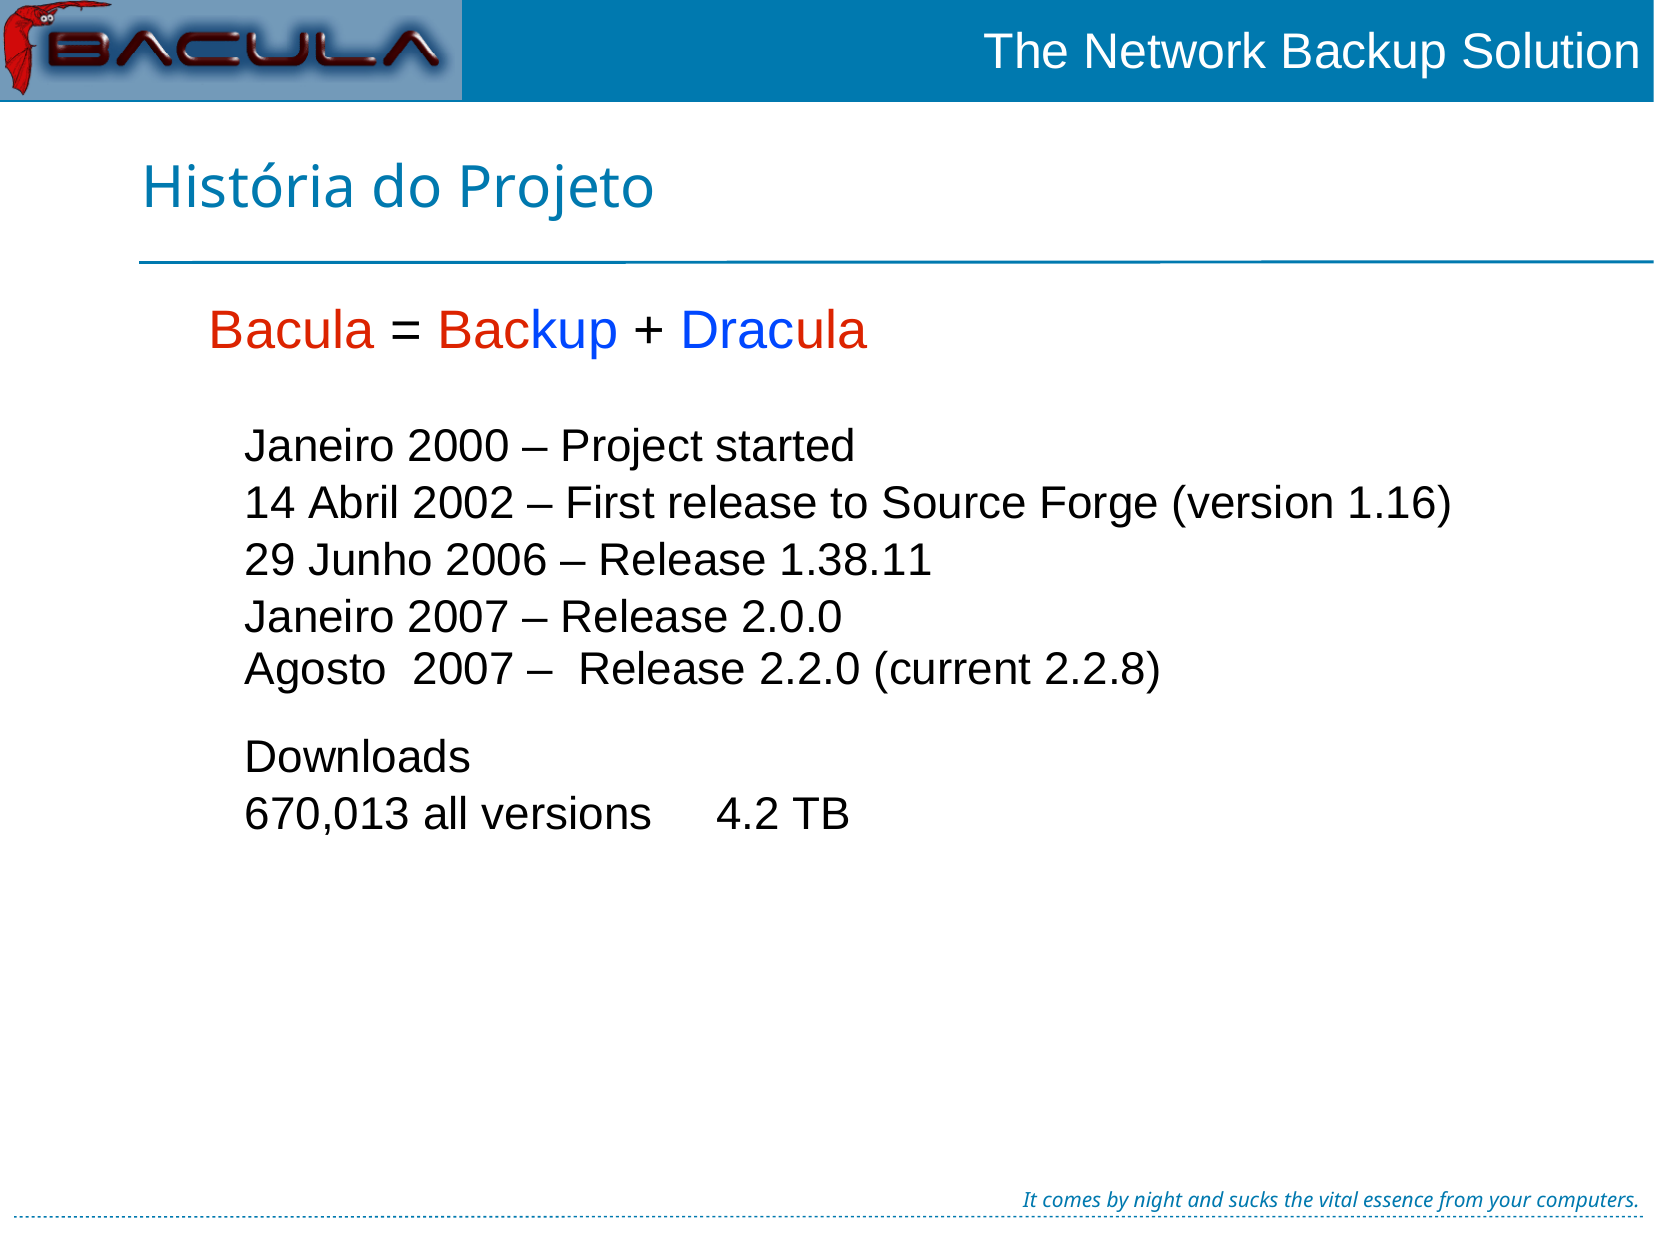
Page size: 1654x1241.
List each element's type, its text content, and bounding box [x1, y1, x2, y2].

title História do Projeto [141, 112, 1501, 226]
picture [0, 0, 461, 99]
list Bacula = Backup + Dracula Janeiro 2000 – Project started 14 Abril 2002 – First release to Source Forge (version 1.16) 29 Junho 2006 – Release 1.38.11 Janeiro 2007 – Release 2.0.0 Agosto 2007 – Release 2.2.0 (current 2.2.8) Downloads 670,013 all versions 4.2 TB [150, 300, 1543, 1126]
